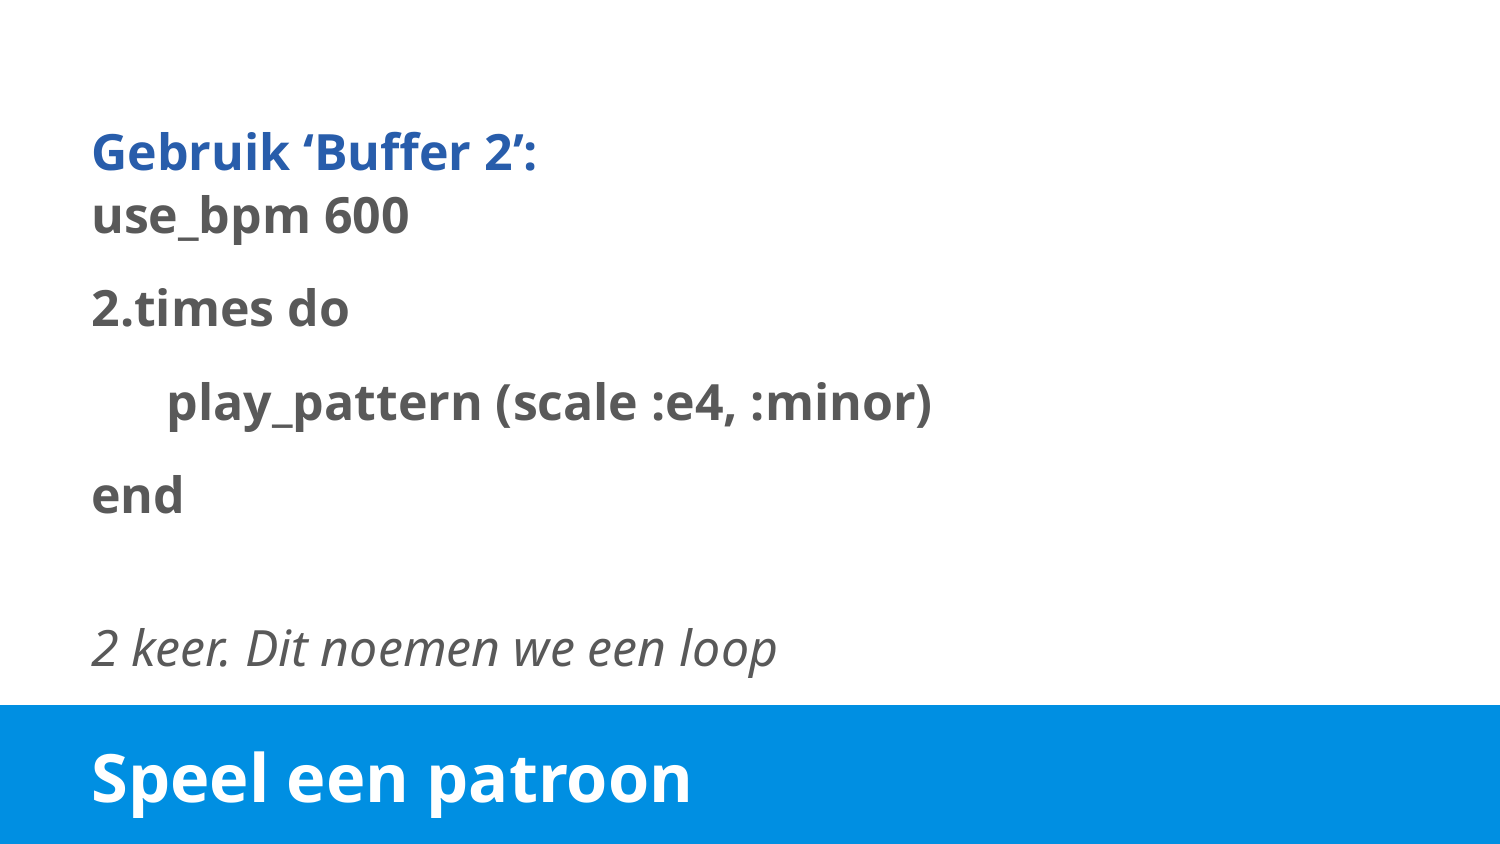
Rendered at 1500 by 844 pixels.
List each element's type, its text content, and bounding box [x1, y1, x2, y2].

picture [0, 705, 1500, 844]
subtitle Gebruik ‘Buffer 2’: [76, 75, 1438, 152]
title Speel een patroon [76, 721, 1500, 828]
list use_bpm 600 2.times do play_pattern (scale :e4, :minor) end 2 keer. Dit noemen we een loop [76, 168, 1454, 500]
